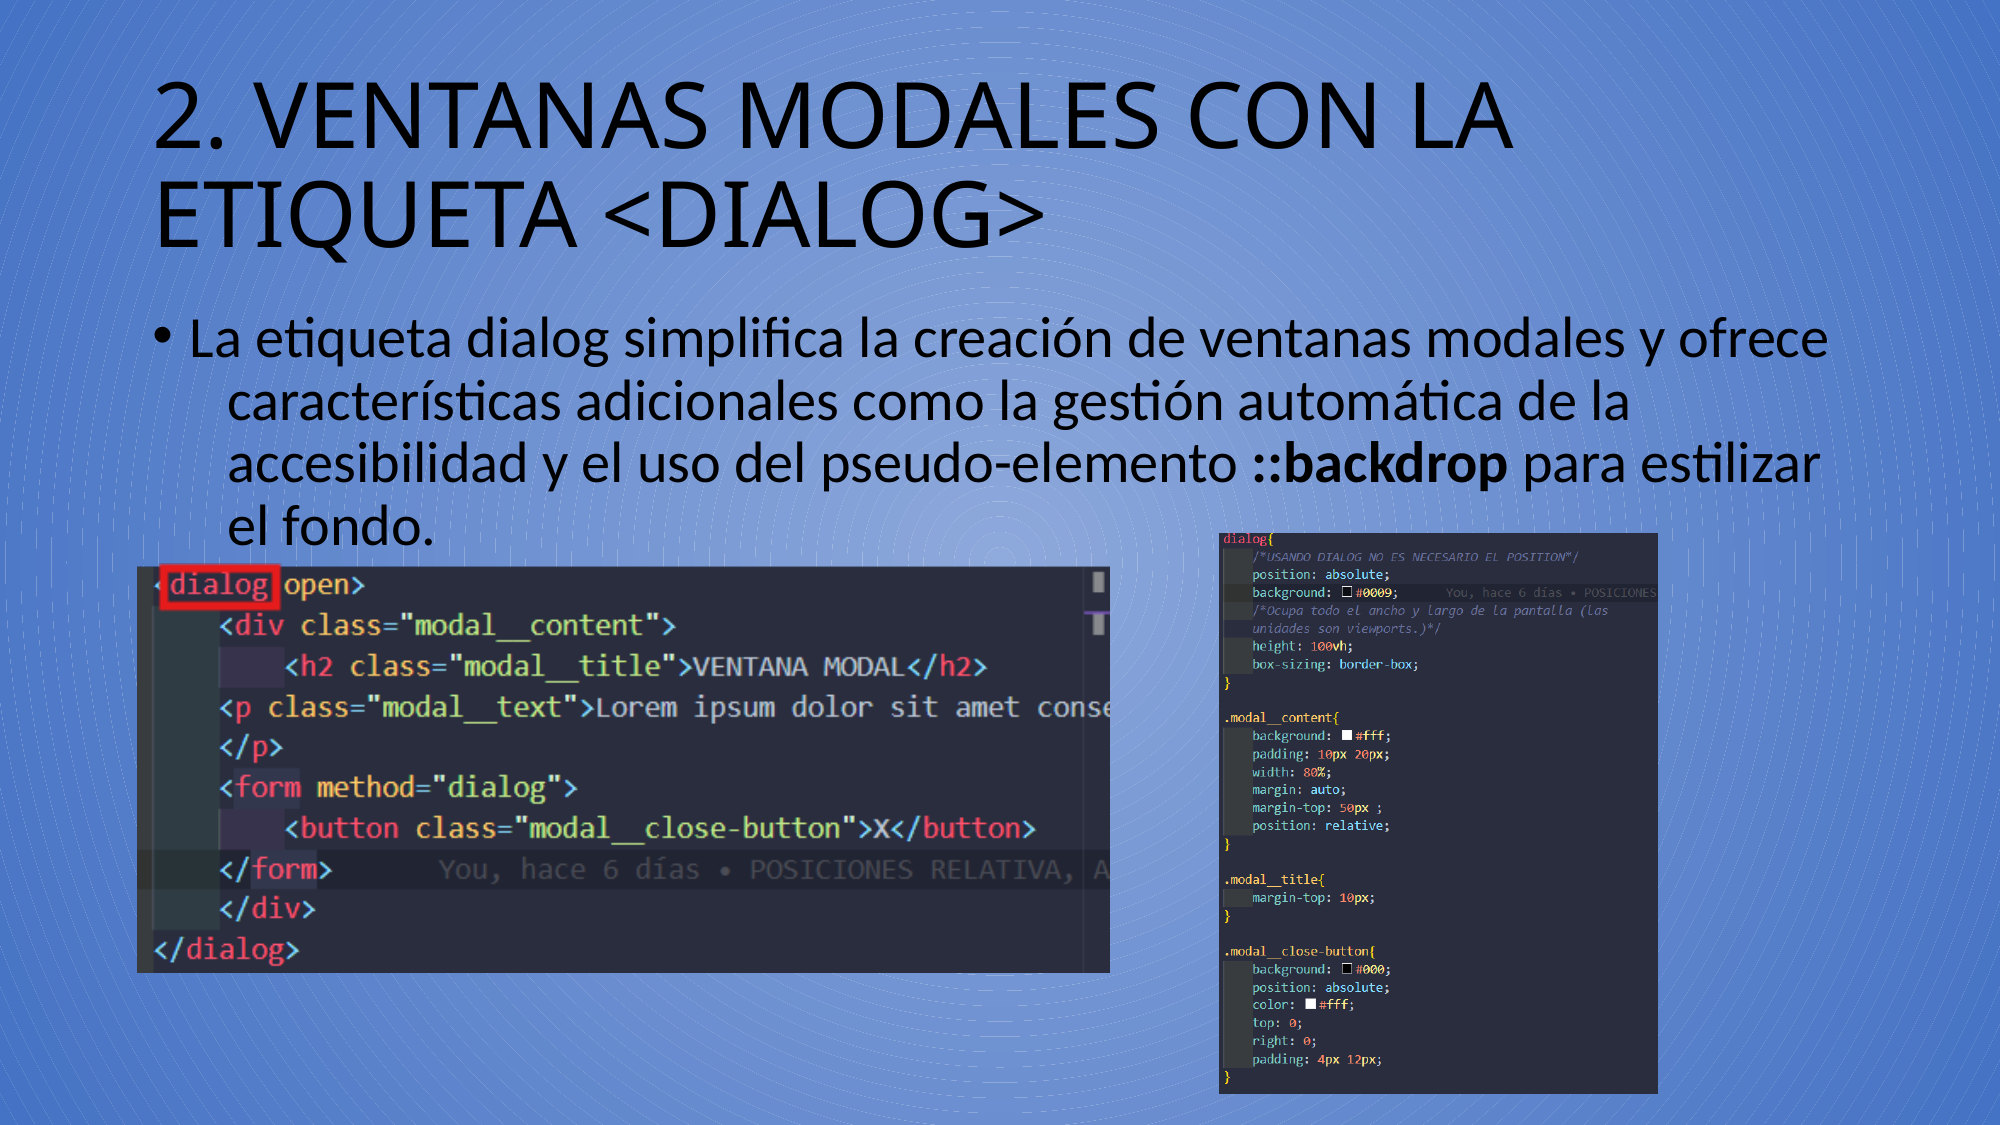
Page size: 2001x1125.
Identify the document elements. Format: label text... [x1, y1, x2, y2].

list La etiqueta dialog simplifica la creación de ventanas modales y ofrece características adicionales como la gestión automática de la accesibilidad y el uso del pseudo-elemento ::backdrop para estilizar el fondo. [137, 299, 1863, 1014]
picture [1219, 533, 1658, 1094]
title 2. VENTANAS MODALES CON LA ETIQUETA <DIALOG> [137, 59, 1863, 278]
picture [137, 562, 1110, 973]
